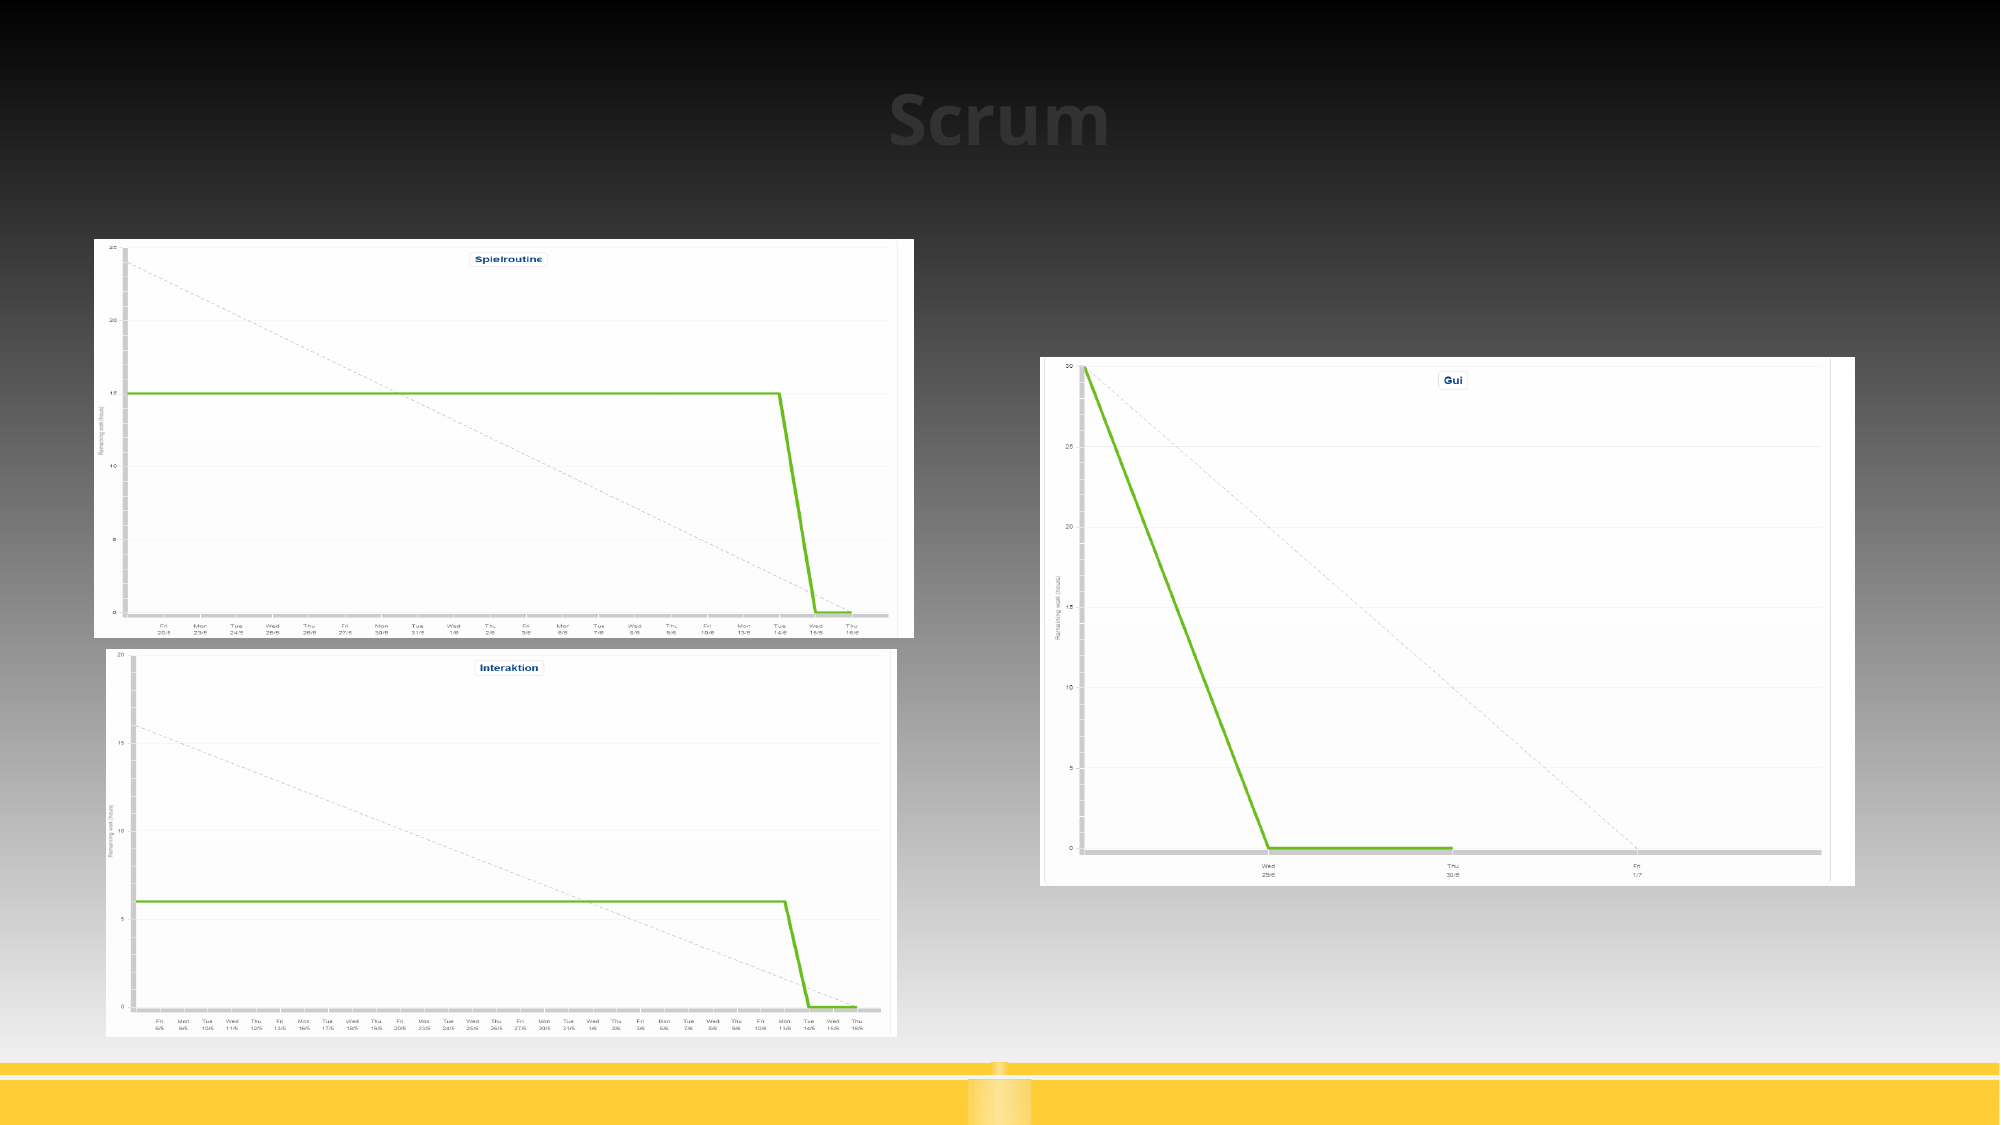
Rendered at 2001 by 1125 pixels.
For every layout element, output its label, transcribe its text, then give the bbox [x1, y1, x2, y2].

list [1029, 311, 1780, 989]
picture [106, 649, 897, 1037]
list [219, 311, 970, 989]
picture [1040, 357, 1855, 886]
title Scrum [219, 76, 1780, 279]
picture [94, 239, 914, 638]
